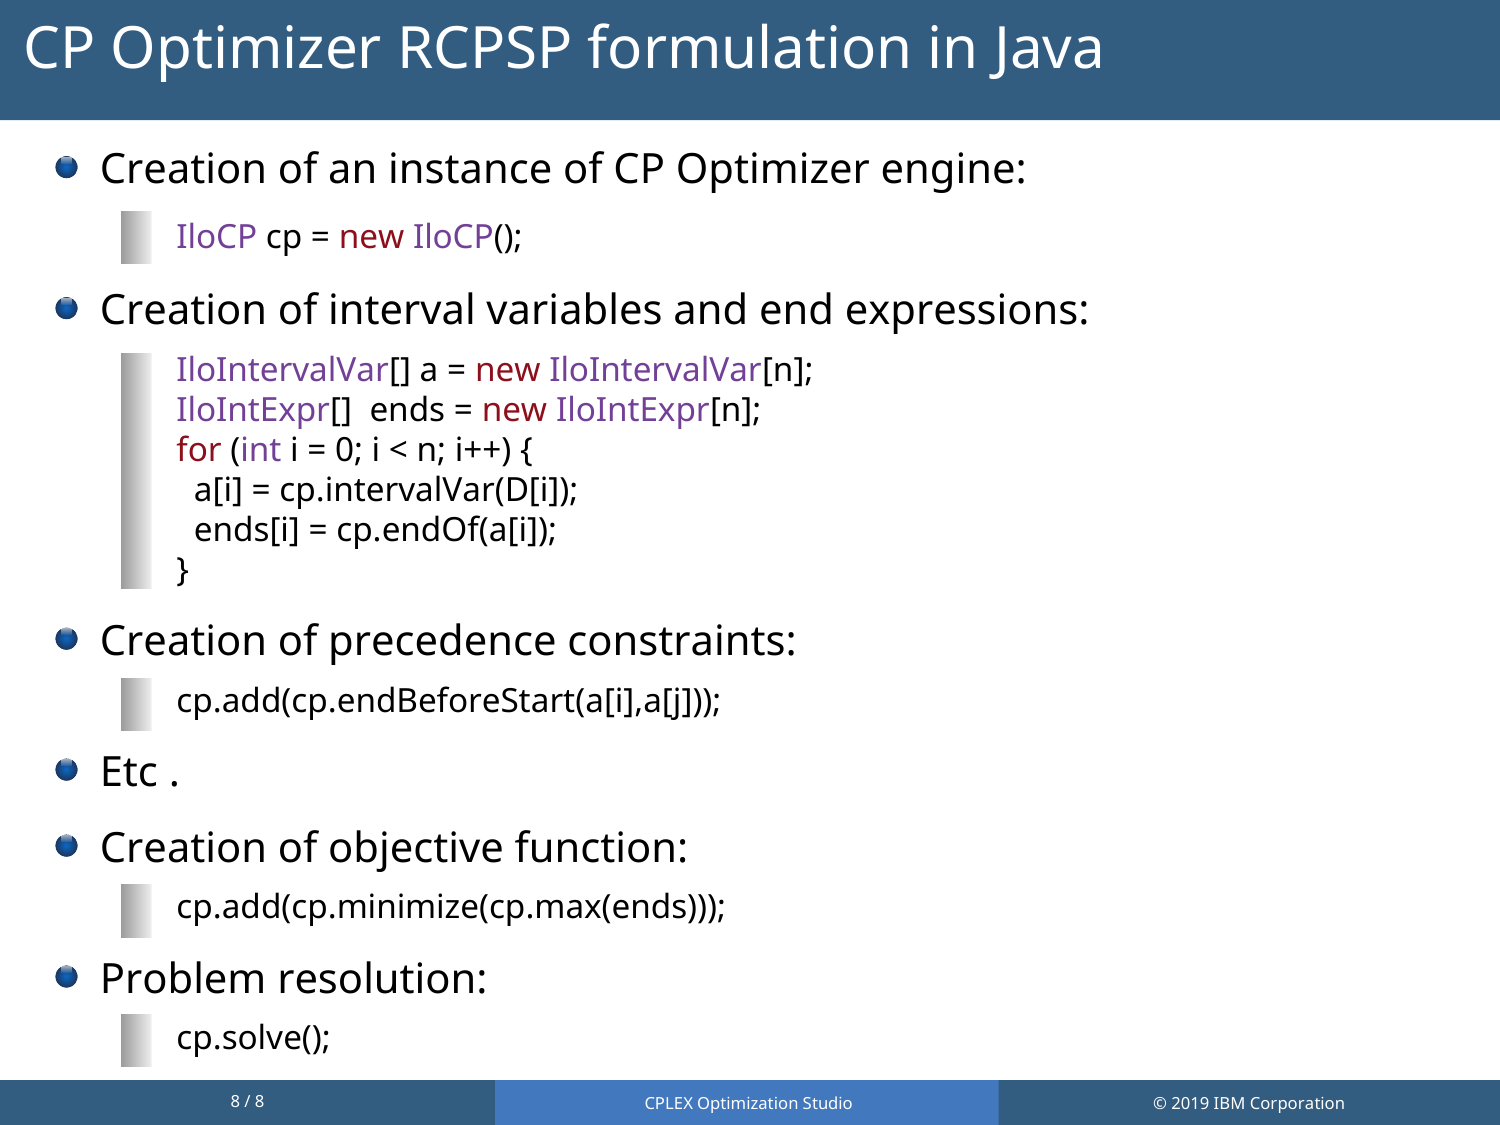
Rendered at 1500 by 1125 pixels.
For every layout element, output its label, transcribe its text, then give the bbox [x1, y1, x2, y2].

text_box [120, 1014, 152, 1068]
title CP Optimizer RCPSP formulation in Java [0, 0, 1500, 121]
text_box [120, 884, 152, 938]
text_box [120, 352, 152, 589]
list Creation of an instance of CP Optimizer engine: IloCP cp = new IloCP(); Creation of interval variables and end expressions: IloIntervalVar[] a = new IloIntervalVar[n]; IloIntExpr[] ends = new IloIntExpr[n]; for (int i = 0; i < n; i++) { a[i] = cp.intervalVar(D[i]); ends[i] = cp.endOf(a[i]); } Creation of precedence constraints: cp.add(cp.endBeforeStart(a[i],a[j])); Etc . Creation of objective function: cp.add(cp.minimize(cp.max(ends))); Problem resolution: cp.solve(); [40, 134, 1436, 1065]
text_box [120, 677, 152, 731]
text_box [120, 211, 152, 265]
